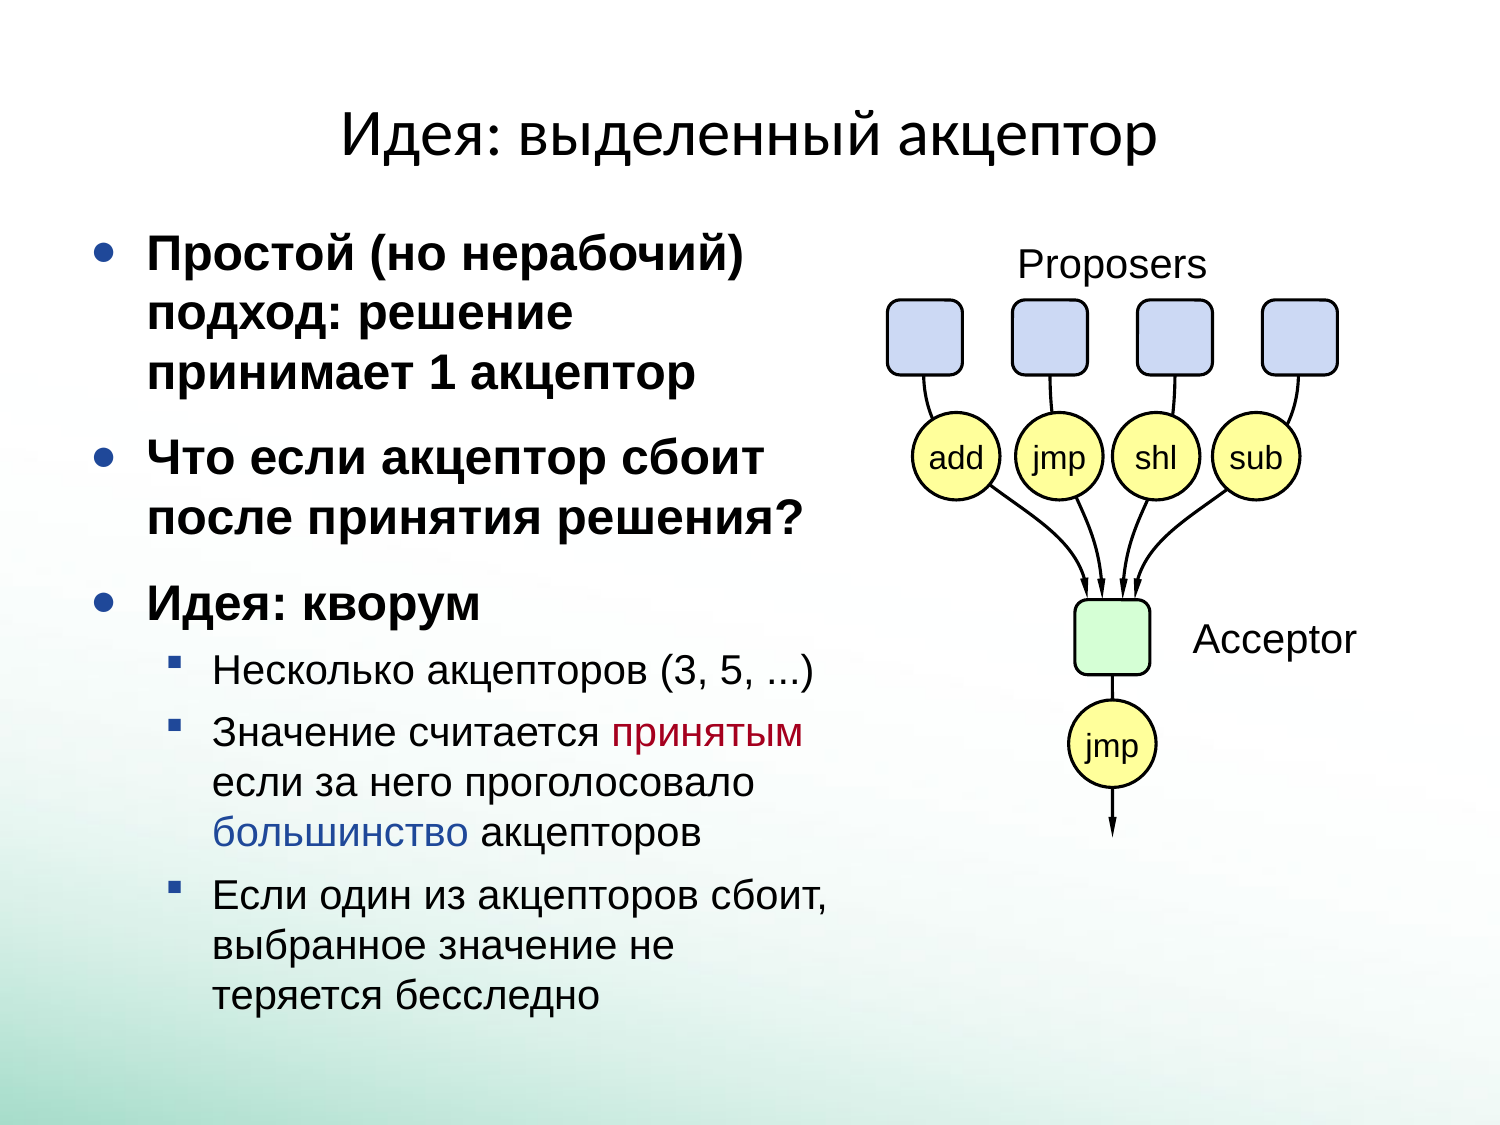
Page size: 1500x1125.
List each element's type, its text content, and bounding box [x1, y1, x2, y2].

text_box Proposers [1012, 236, 1213, 288]
text_box sub [1212, 412, 1300, 500]
text_box [887, 299, 963, 375]
text_box [1137, 299, 1213, 375]
text_box jmp [1068, 699, 1157, 788]
title Идея: выделенный акцептор [75, 45, 1426, 233]
text_box add [912, 412, 1000, 500]
text_box jmp [1015, 412, 1104, 500]
text_box [1262, 299, 1338, 375]
text_box [1074, 599, 1150, 675]
text_box Acceptor [1175, 611, 1375, 663]
text_box [1012, 299, 1088, 375]
text_box shl [1112, 412, 1200, 500]
picture [0, 0, 1500, 1125]
list Простой (но нерабочий) подход: решение принимает 1 акцептор Что если акцептор сбоит после принятия решения? Идея: кворум Несколько акцепторов (3, 5, ...) Значение считается принятым если за него проголосовало большинство акцепторов Если один из акцепторов сбоит, выбранное значение не теряется бесследно [75, 233, 850, 1000]
